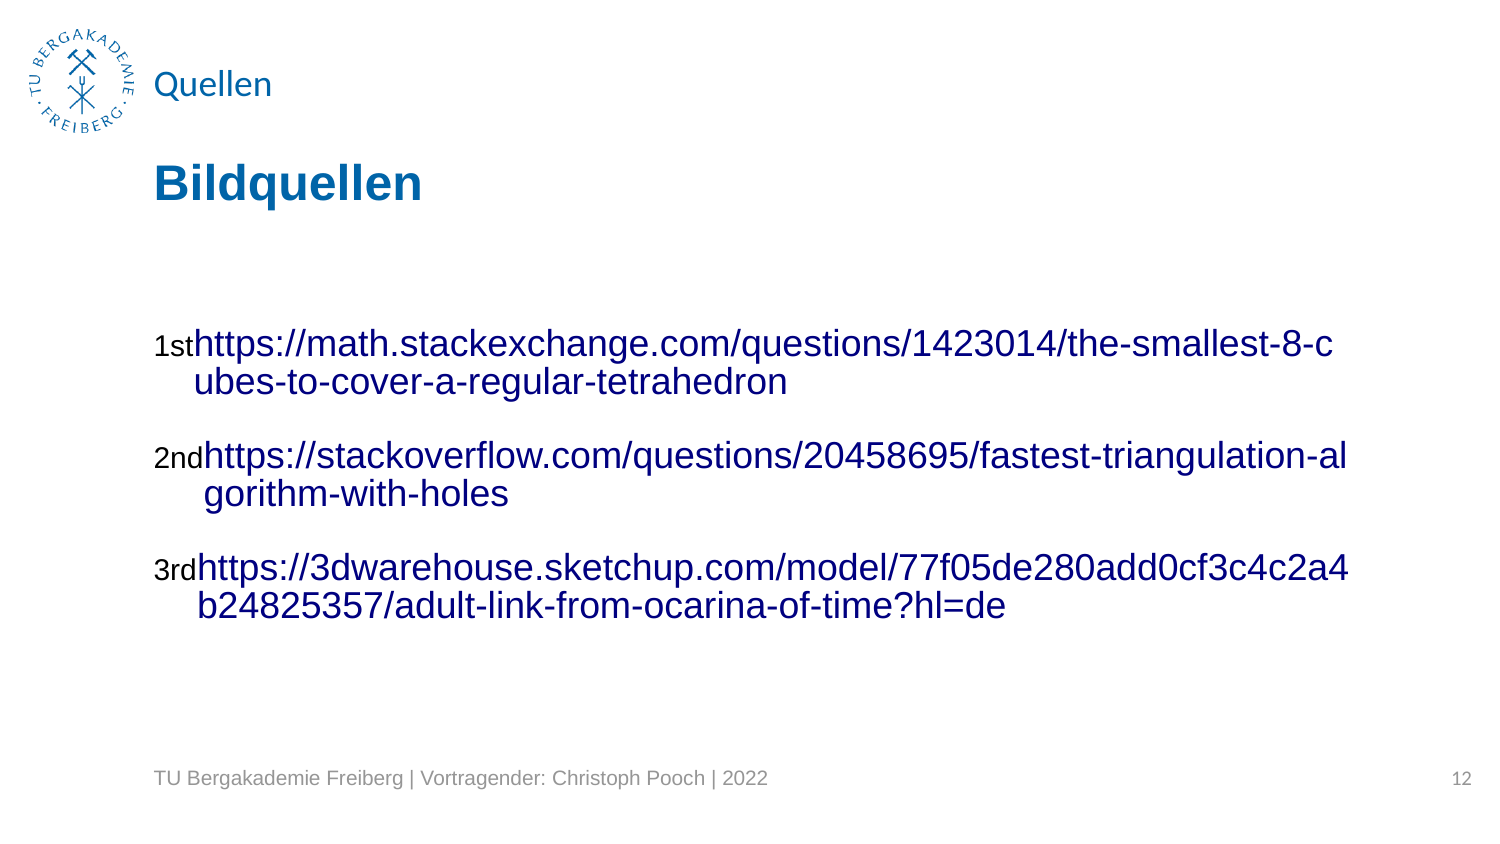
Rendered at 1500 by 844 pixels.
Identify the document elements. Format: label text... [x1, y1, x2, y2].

slide_number <Foliennummer> [1352, 764, 1473, 825]
list https://math.stackexchange.com/questions/1423014/the-smallest-8-cubes-to-cover-a-regular-tetrahedron https://stackoverflow.com/questions/20458695/fastest-triangulation-algorithm-with-holes https://3dwarehouse.sketchup.com/model/77f05de280add0cf3c4c2a4b24825357/adult-link-from-ocarina-of-time?hl=de [153, 244, 1353, 706]
list Bildquellen [153, 150, 1353, 221]
footer TU Bergakademie Freiberg | Vortragender: Christoph Pooch | 2022 [153, 764, 1353, 824]
picture [29, 29, 134, 133]
title Quellen [153, 29, 1353, 133]
